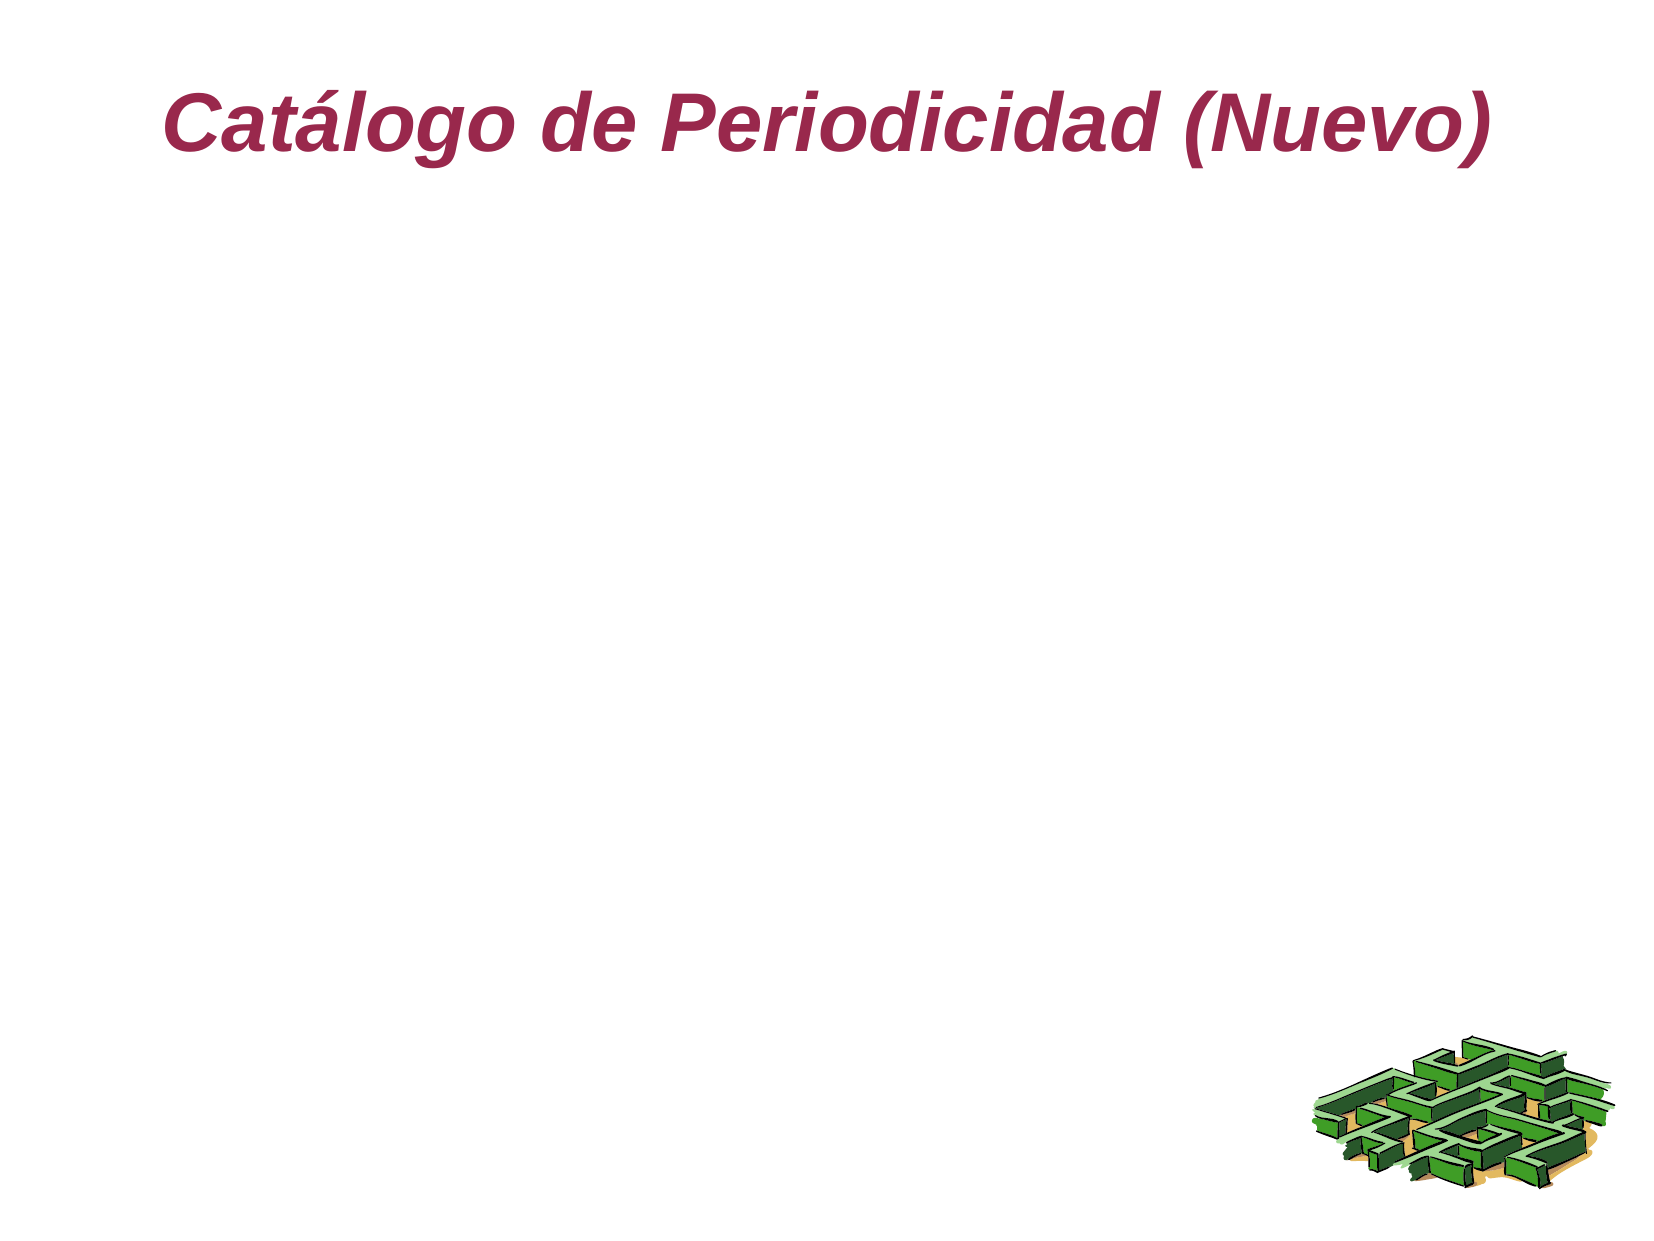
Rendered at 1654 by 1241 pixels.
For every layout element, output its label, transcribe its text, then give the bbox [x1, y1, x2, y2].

title Catálogo de Periodicidad (Nuevo) [121, 19, 1534, 227]
